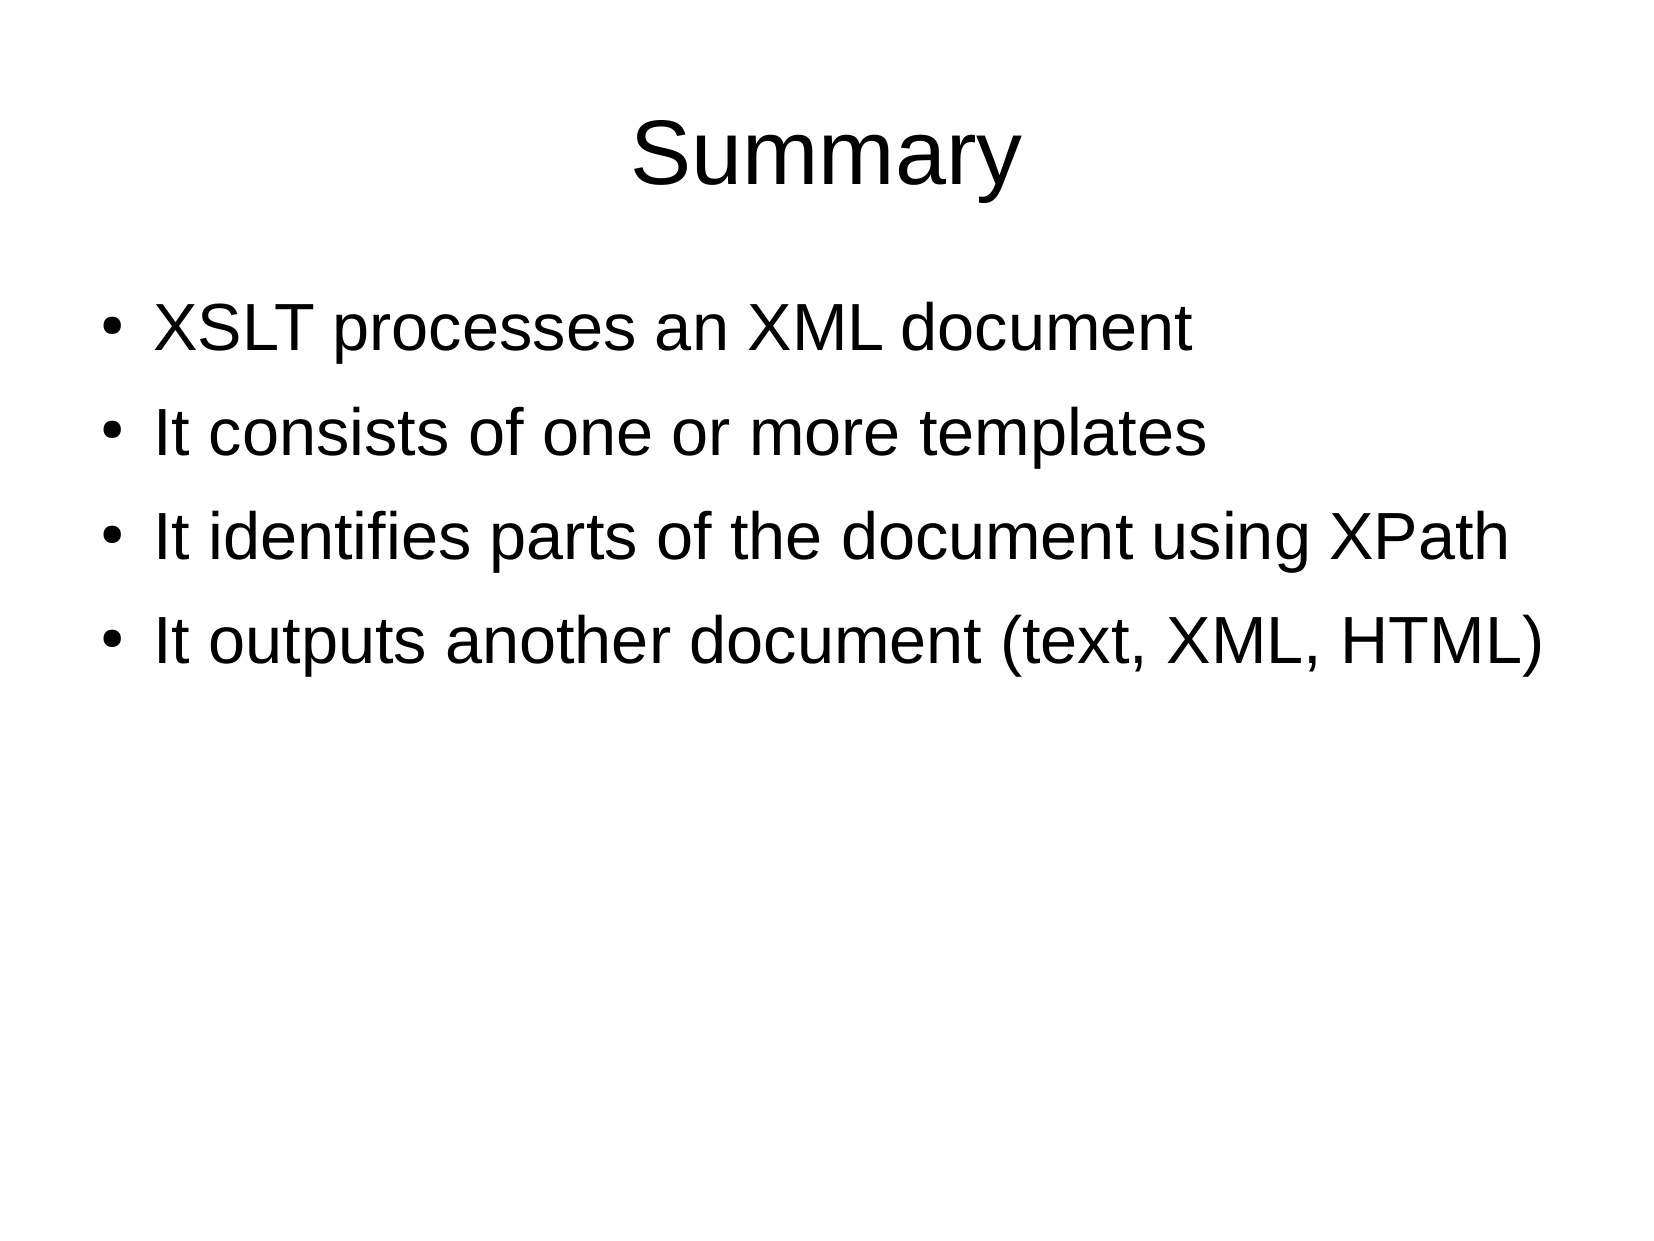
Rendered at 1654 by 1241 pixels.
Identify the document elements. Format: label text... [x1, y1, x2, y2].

list XSLT processes an XML document It consists of one or more templates It identifies parts of the document using XPath It outputs another document (text, XML, HTML) [82, 290, 1571, 1010]
title Summary [82, 49, 1571, 257]
